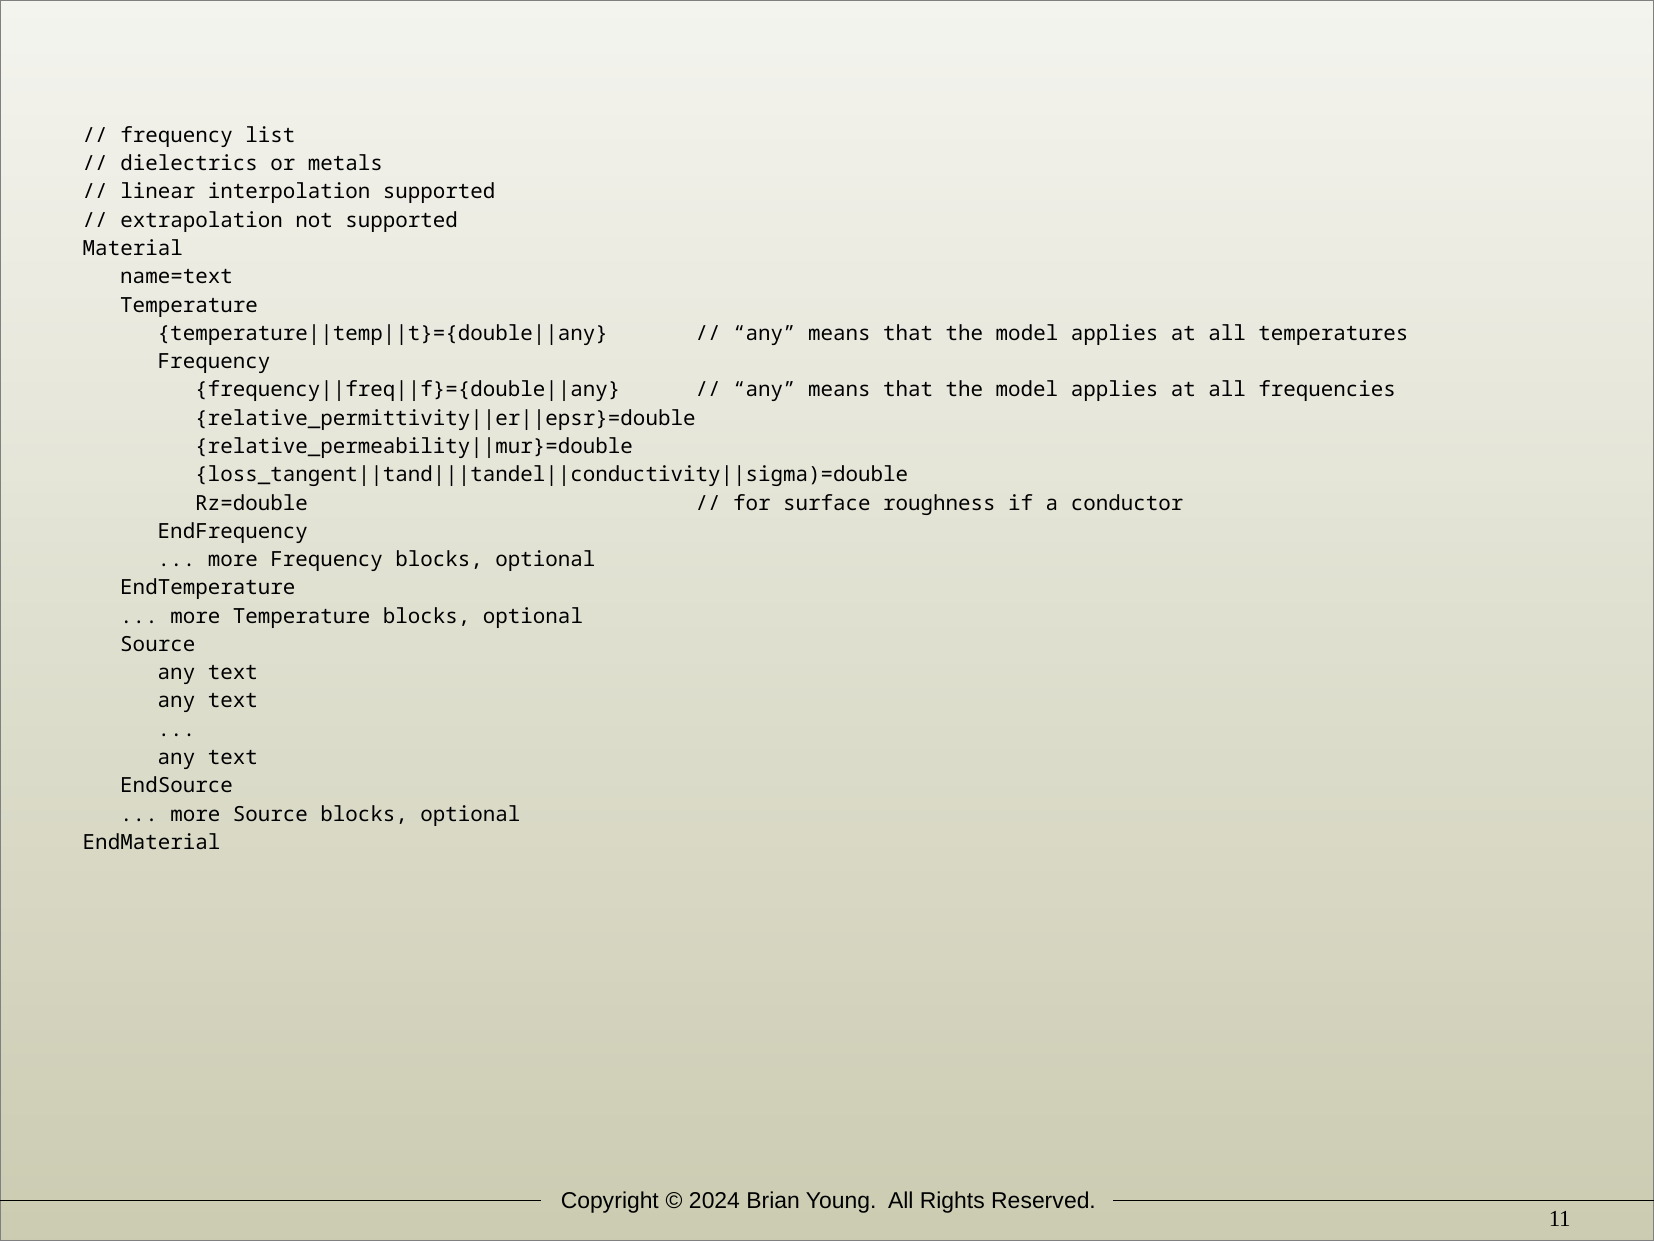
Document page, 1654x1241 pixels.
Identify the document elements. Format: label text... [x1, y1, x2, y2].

list // frequency list // dielectrics or metals // linear interpolation supported // extrapolation not supported Material name=text Temperature {temperature||temp||t}={double||any} // “any” means that the model applies at all temperatures Frequency {frequency||freq||f}={double||any} // “any” means that the model applies at all frequencies {relative_permittivity||er||epsr}=double {relative_permeability||mur}=double {loss_tangent||tand|||tandel||conductivity||sigma)=double Rz=double // for surface roughness if a conductor EndFrequency ... more Frequency blocks, optional EndTemperature ... more Temperature blocks, optional Source any text any text ... any text EndSource ... more Source blocks, optional EndMaterial [82, 120, 1571, 1109]
